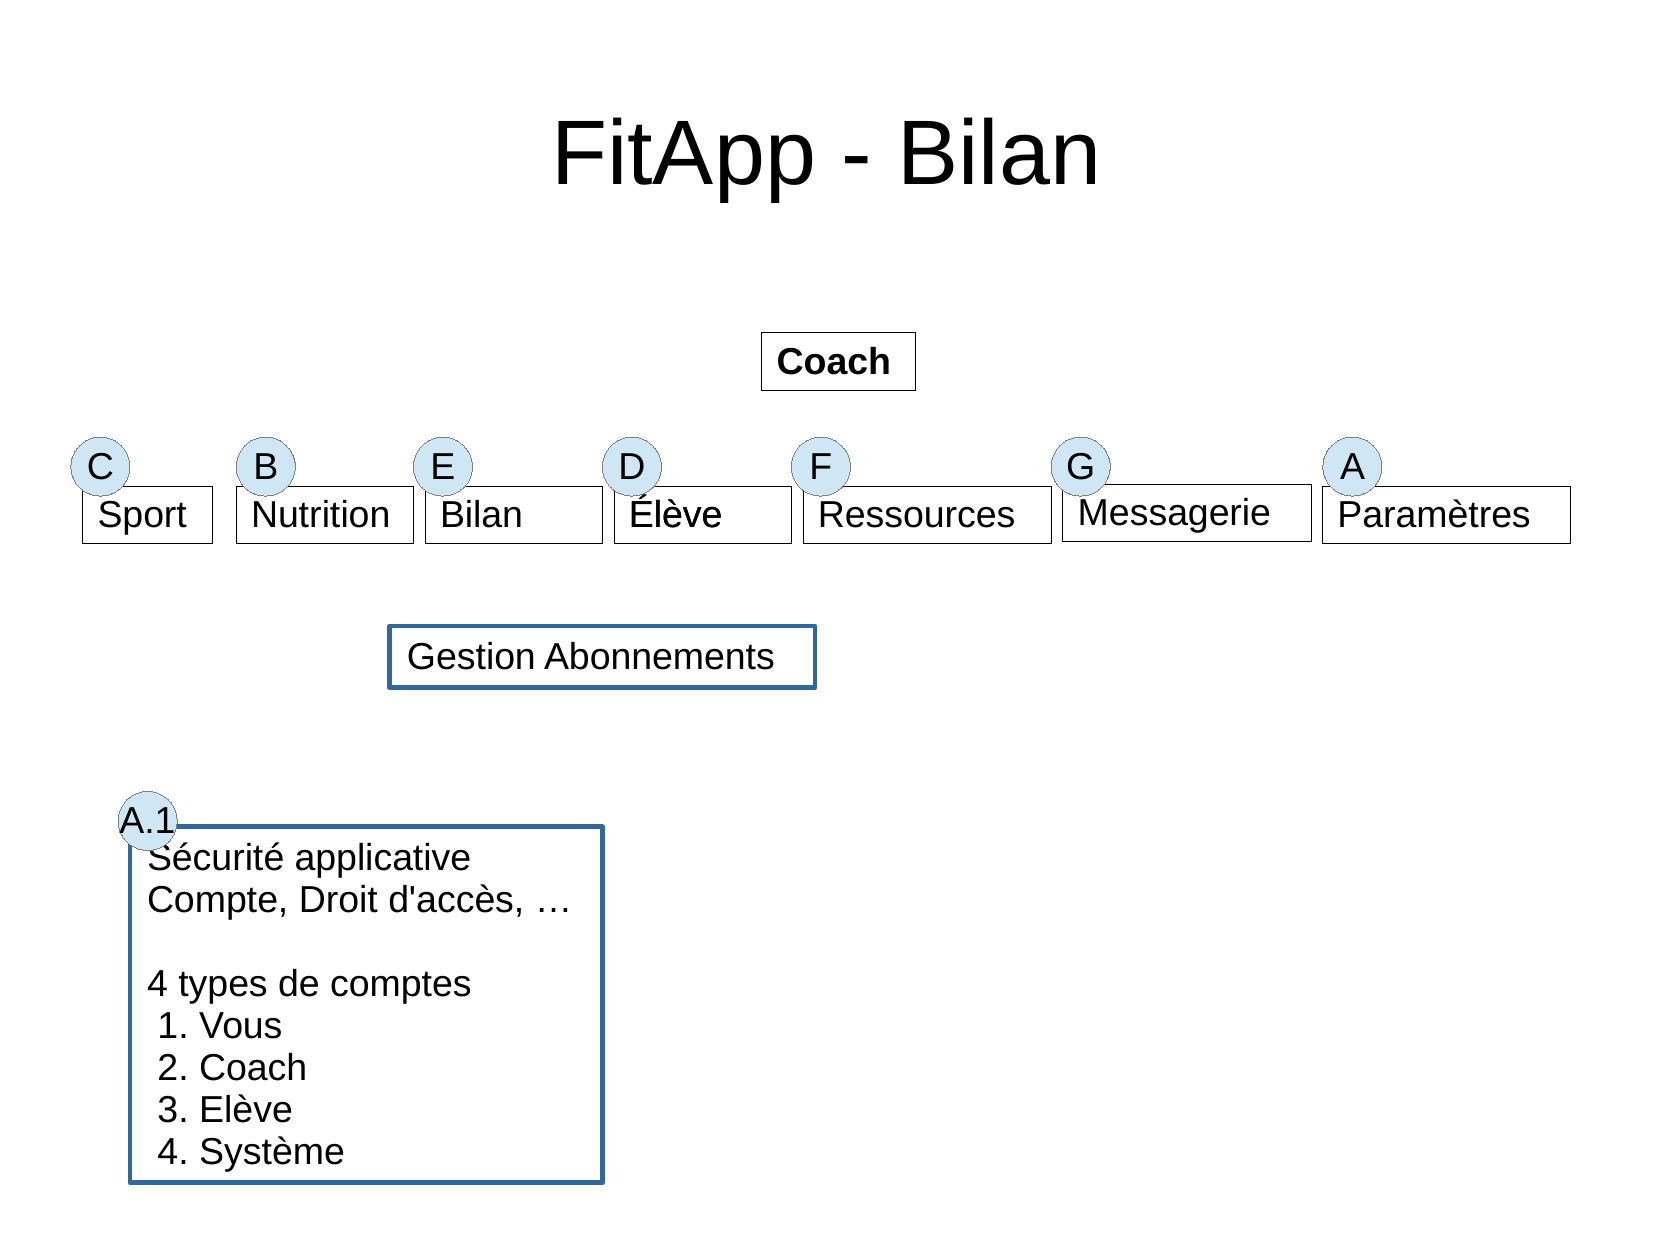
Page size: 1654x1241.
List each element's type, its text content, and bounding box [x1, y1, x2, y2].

text_box Gestion Abonnements [389, 625, 815, 688]
text_box A.1 [127, 810, 136, 823]
text_box Nutrition [236, 486, 414, 544]
text_box F [791, 437, 851, 497]
text_box Bilan [425, 486, 603, 544]
text_box C [70, 437, 130, 497]
text_box A.1 [118, 791, 178, 851]
text_box D [602, 437, 662, 497]
text_box Paramètres [1322, 486, 1571, 544]
text_box G [1051, 437, 1111, 497]
title FitApp - Bilan [82, 49, 1571, 257]
text_box Sécurité applicative Compte, Droit d'accès, … 4 types de comptes 1. Vous 2. Coach 3. Elève 4. Système [129, 826, 603, 1183]
text_box Ressources [803, 486, 1052, 544]
text_box Élève [614, 486, 792, 544]
text_box Messagerie [1062, 484, 1312, 542]
text_box A [1322, 437, 1382, 497]
text_box Sport [82, 486, 213, 544]
text_box E [413, 437, 473, 497]
text_box Coach [761, 332, 916, 391]
text_box B [236, 437, 296, 497]
